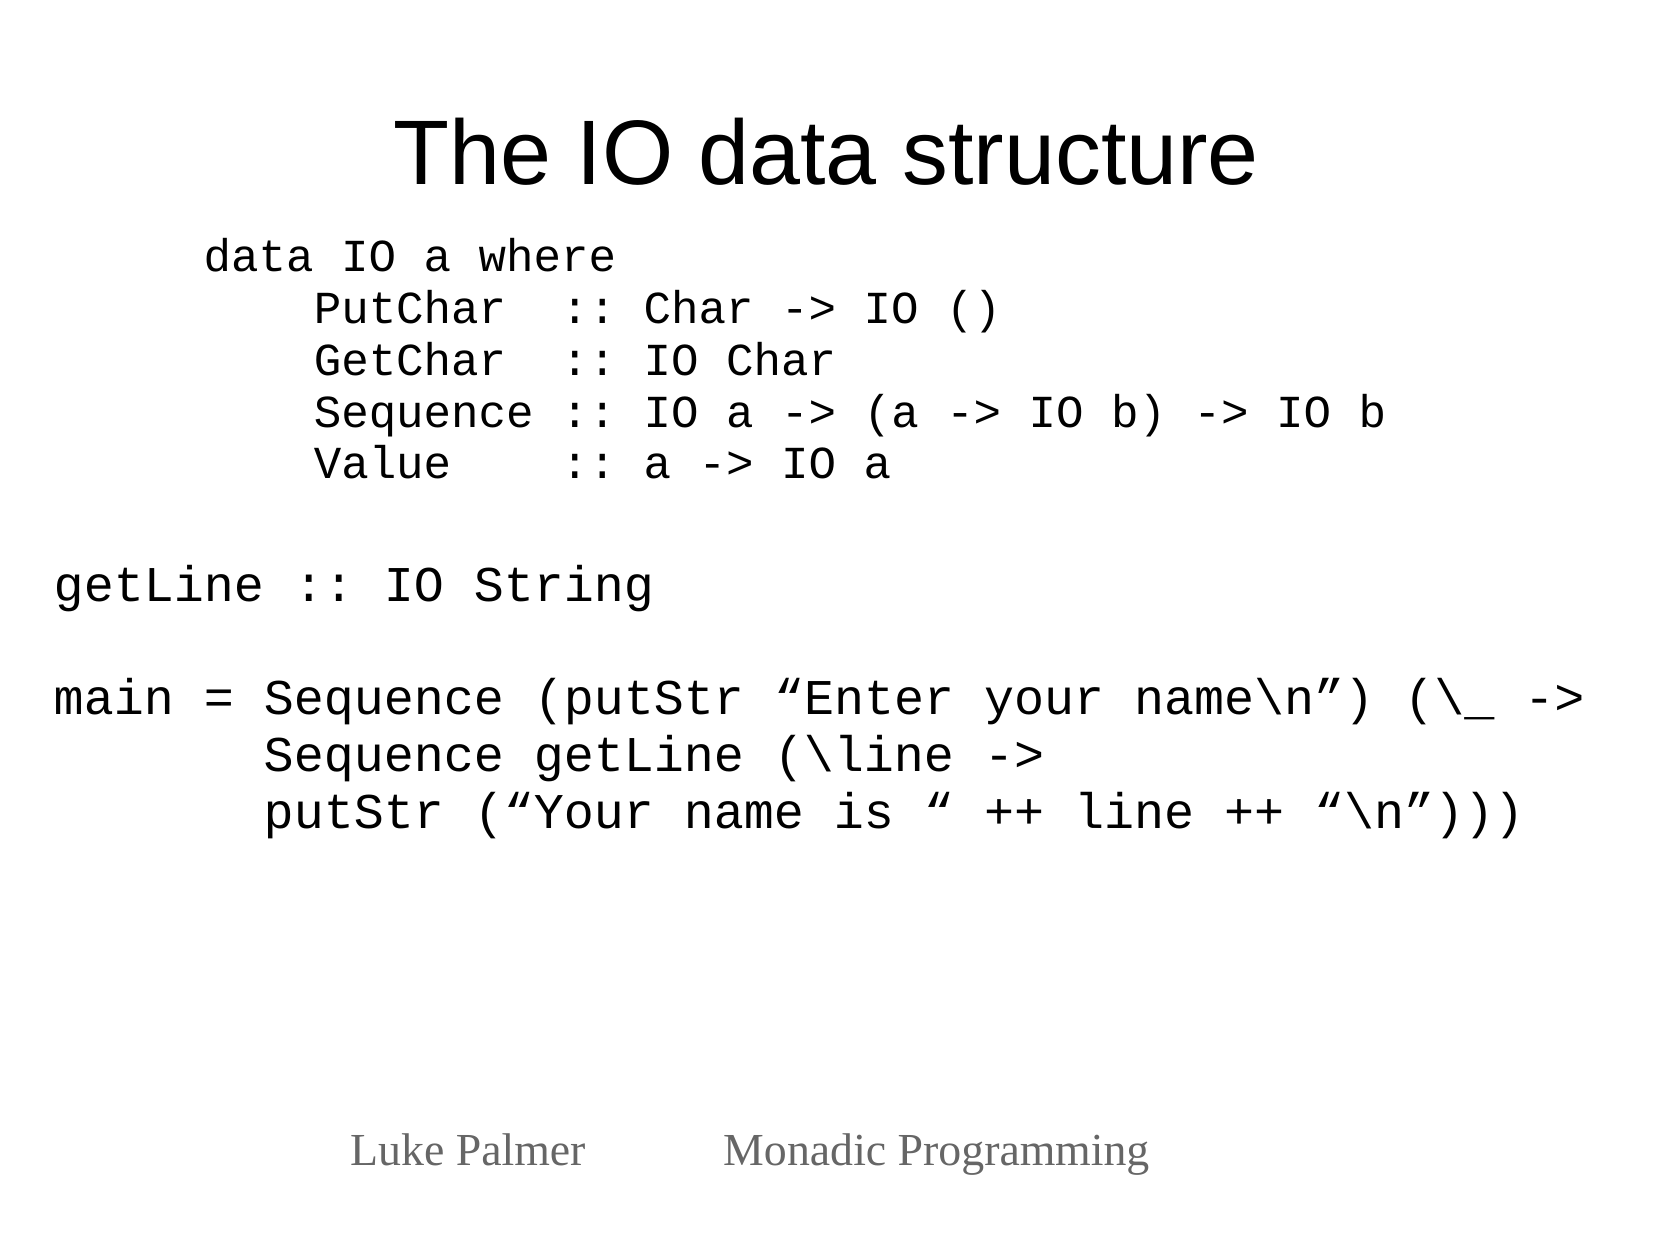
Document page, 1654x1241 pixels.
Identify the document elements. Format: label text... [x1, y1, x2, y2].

text_box getLine :: IO String main = Sequence (putStr “Enter your name\n”) (\_ -> Sequence getLine (\line -> putStr (“Your name is “ ++ line ++ “\n”))) [37, 550, 1613, 853]
title The IO data structure [82, 49, 1571, 257]
text_box data IO a where PutChar :: Char -> IO () GetChar :: IO Char Sequence :: IO a -> (a -> IO b) -> IO b Value :: a -> IO a [187, 225, 1426, 502]
